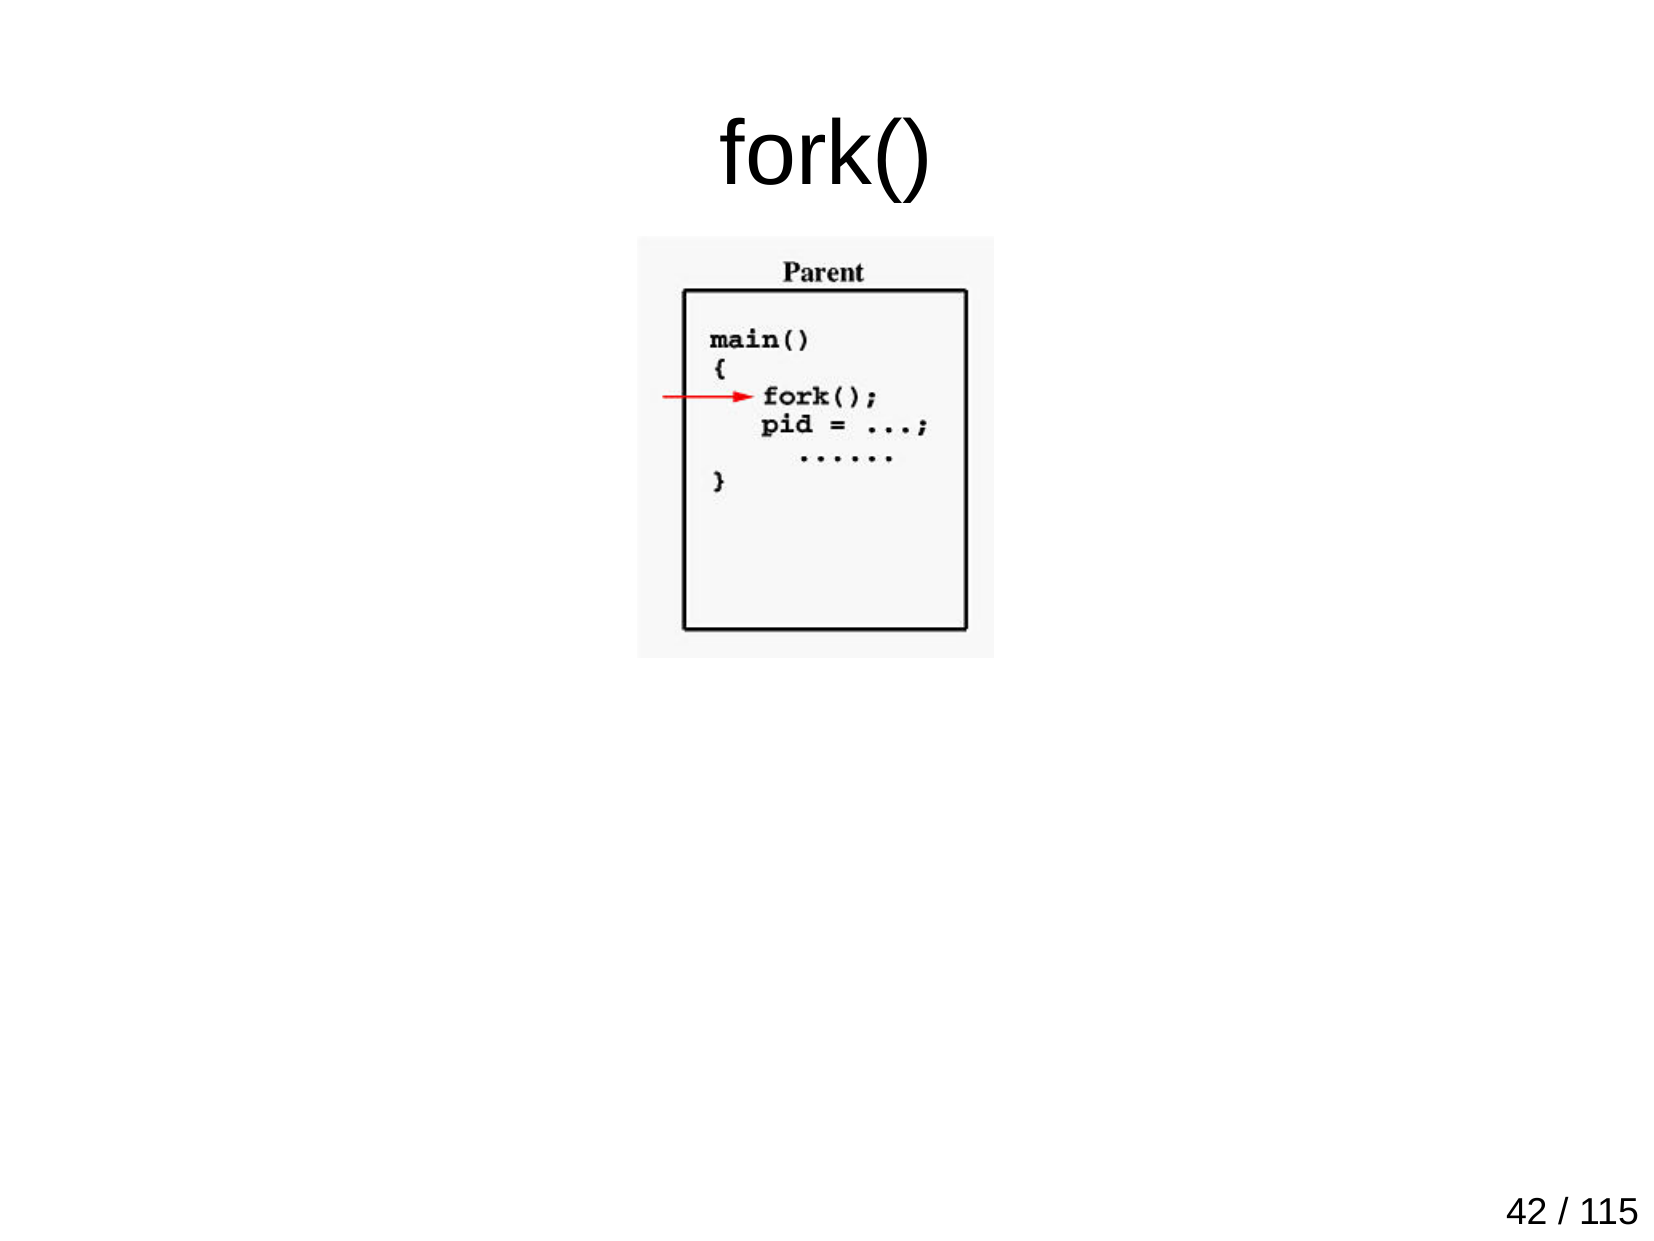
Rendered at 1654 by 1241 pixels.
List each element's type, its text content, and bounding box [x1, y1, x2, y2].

text_box <number> / 115 [1380, 1183, 1654, 1241]
title fork() [82, 49, 1571, 257]
picture [637, 236, 994, 658]
